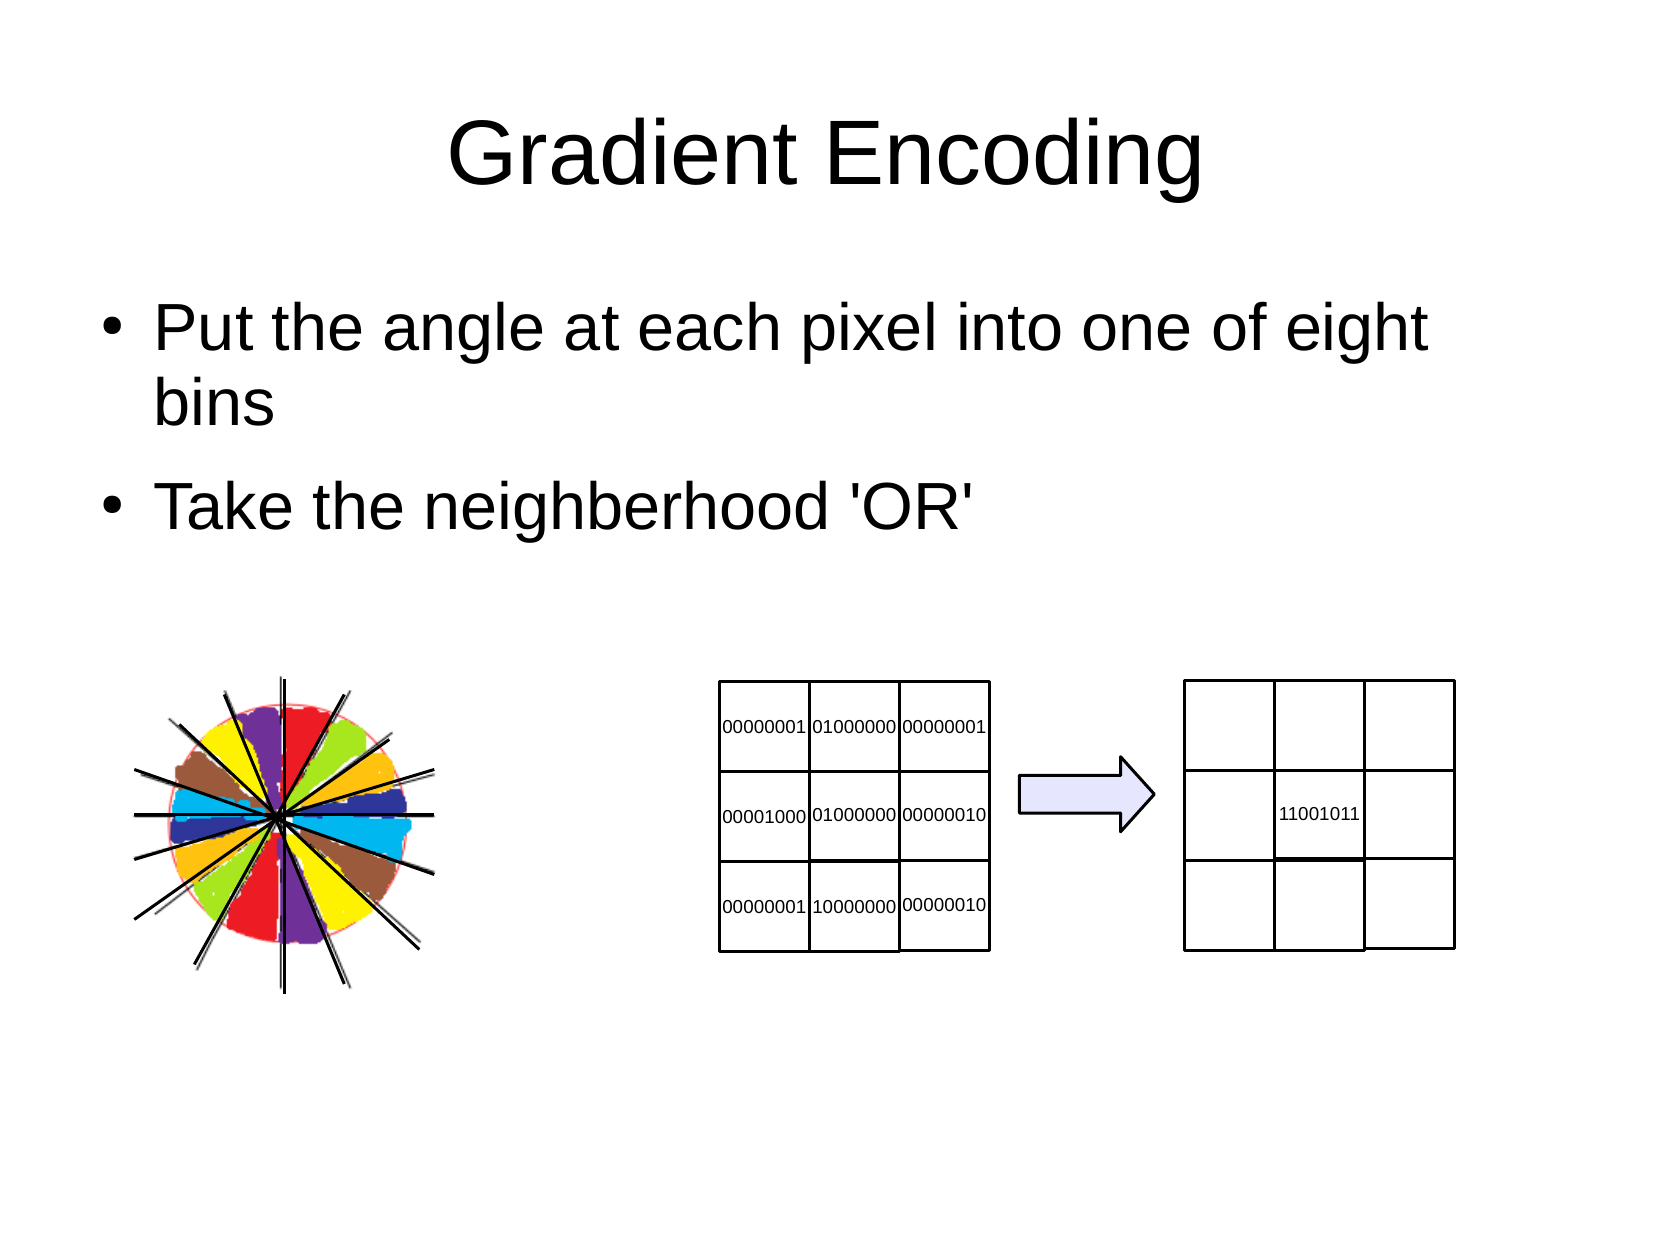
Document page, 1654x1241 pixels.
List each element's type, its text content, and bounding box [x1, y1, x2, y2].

text_box 10000000 [810, 861, 900, 952]
text_box 01000000 [809, 681, 900, 772]
text_box [1184, 680, 1455, 951]
text_box 11001011 [1275, 771, 1365, 859]
list Put the angle at each pixel into one of eight bins Take the neighberhood 'OR' [82, 290, 1538, 1010]
text_box 00000001 [719, 862, 810, 952]
picture [105, 653, 465, 1010]
text_box 00000010 [900, 861, 990, 951]
title Gradient Encoding [82, 49, 1571, 257]
text_box 00000001 [719, 681, 809, 771]
text_box 00000001 [900, 681, 990, 772]
text_box [1019, 756, 1155, 832]
text_box 01000000 [810, 772, 900, 861]
text_box 00000010 [900, 772, 990, 861]
text_box 00001000 [719, 771, 810, 862]
